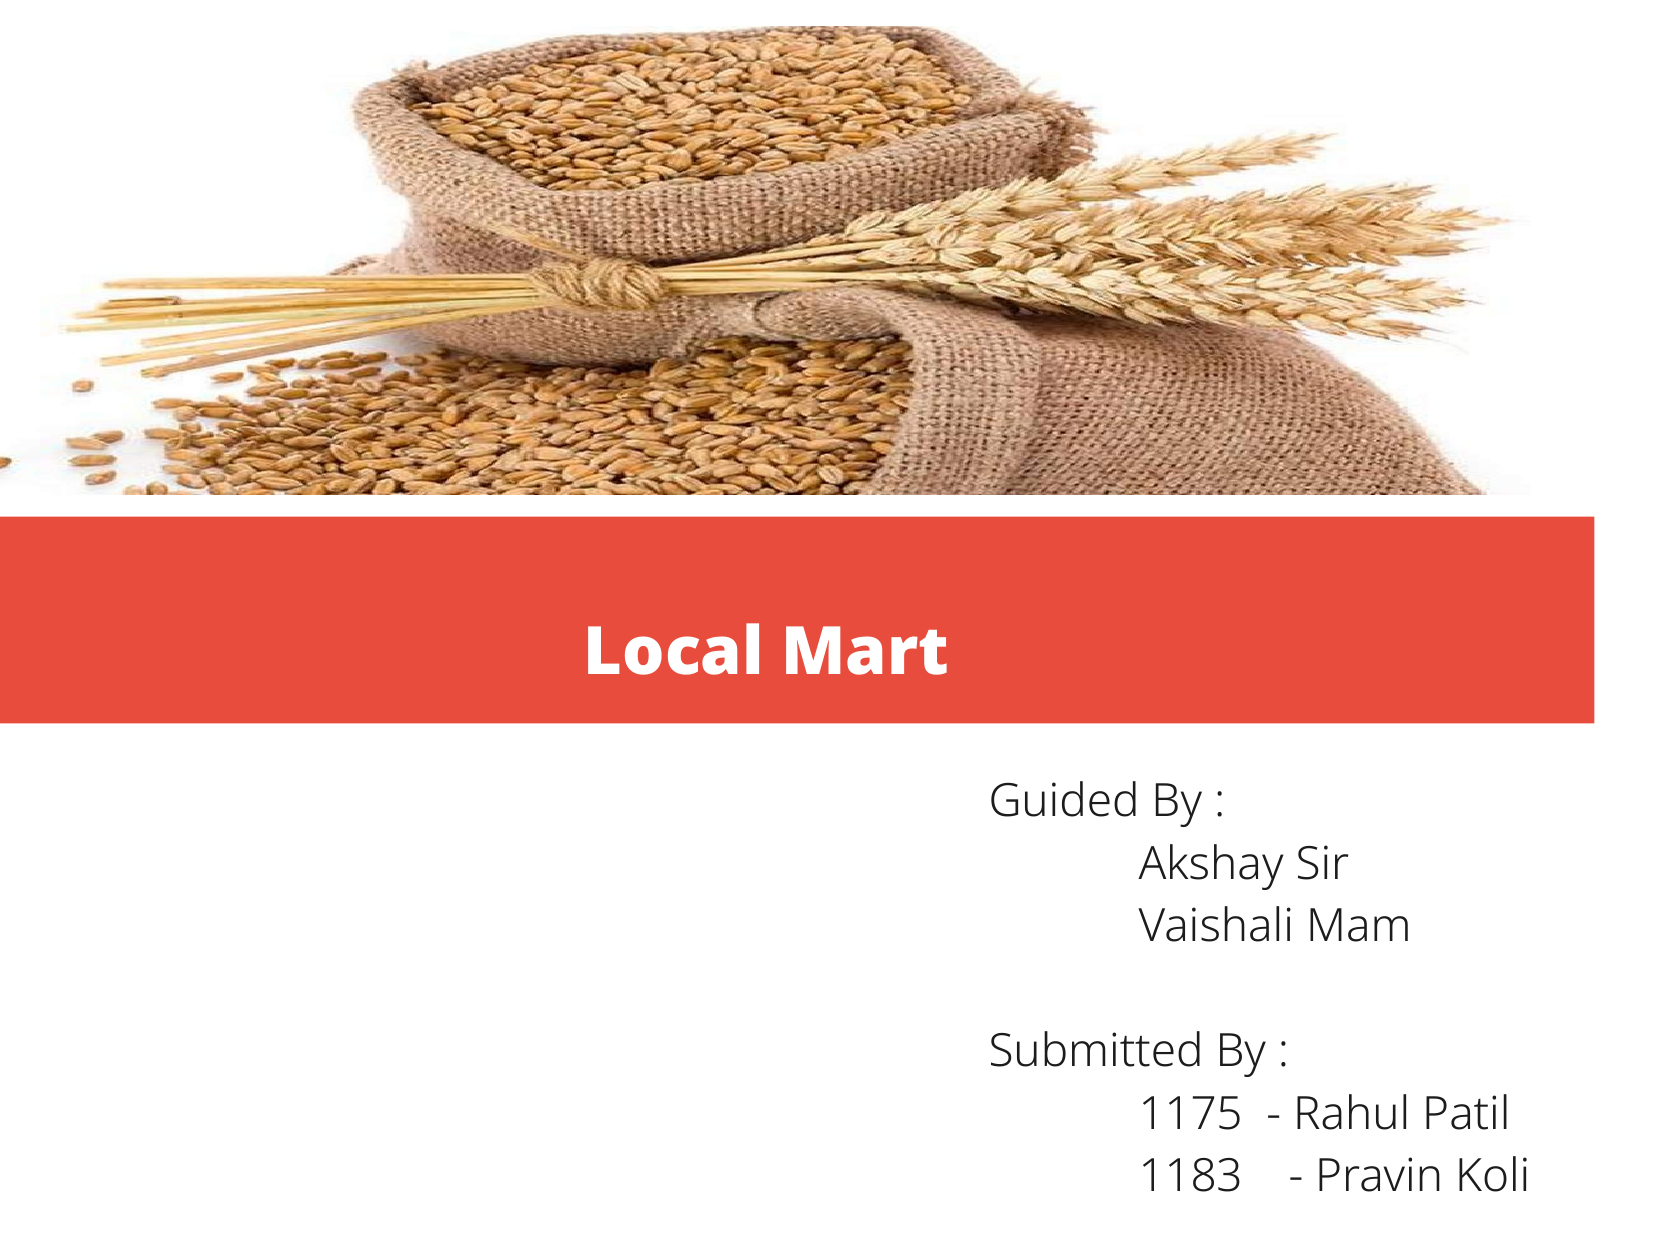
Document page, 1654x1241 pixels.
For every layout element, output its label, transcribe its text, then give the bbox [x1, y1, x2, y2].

picture [0, 26, 1531, 496]
subtitle Guided By : Akshay Sir Vaishali Mam Submitted By : 1175 - Rahul Patil 1183 - Pravin Koli [88, 767, 1595, 1182]
title Local Mart [59, 546, 1595, 694]
